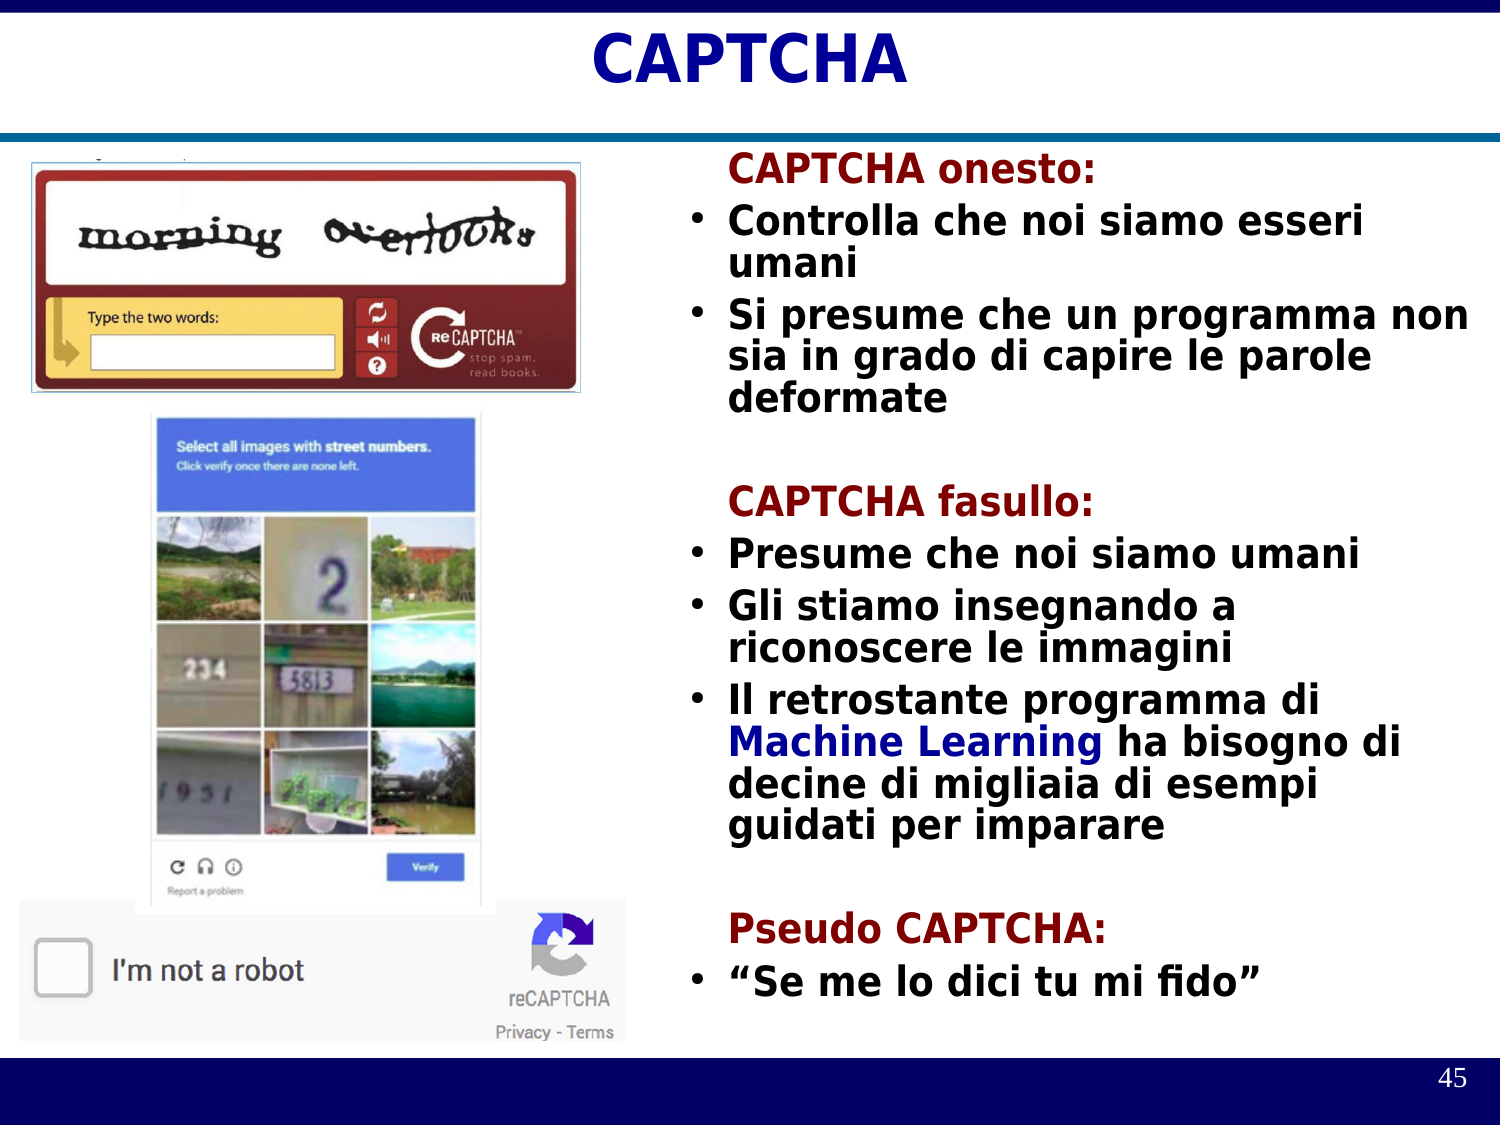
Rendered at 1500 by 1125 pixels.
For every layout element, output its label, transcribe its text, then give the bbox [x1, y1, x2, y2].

picture [19, 159, 626, 1041]
list CAPTCHA onesto: Controlla che noi siamo esseri umani Si presume che un programma non sia in grado di capire le parole deformate CAPTCHA fasullo: Presume che noi siamo umani Gli stiamo insegnando a riconoscere le immagini Il retrostante programma di Machine Learning ha bisogno di decine di migliaia di esempi guidati per imparare Pseudo CAPTCHA: “Se me lo dici tu mi fido” [540, 149, 1471, 1021]
title CAPTCHA [30, 0, 1471, 126]
